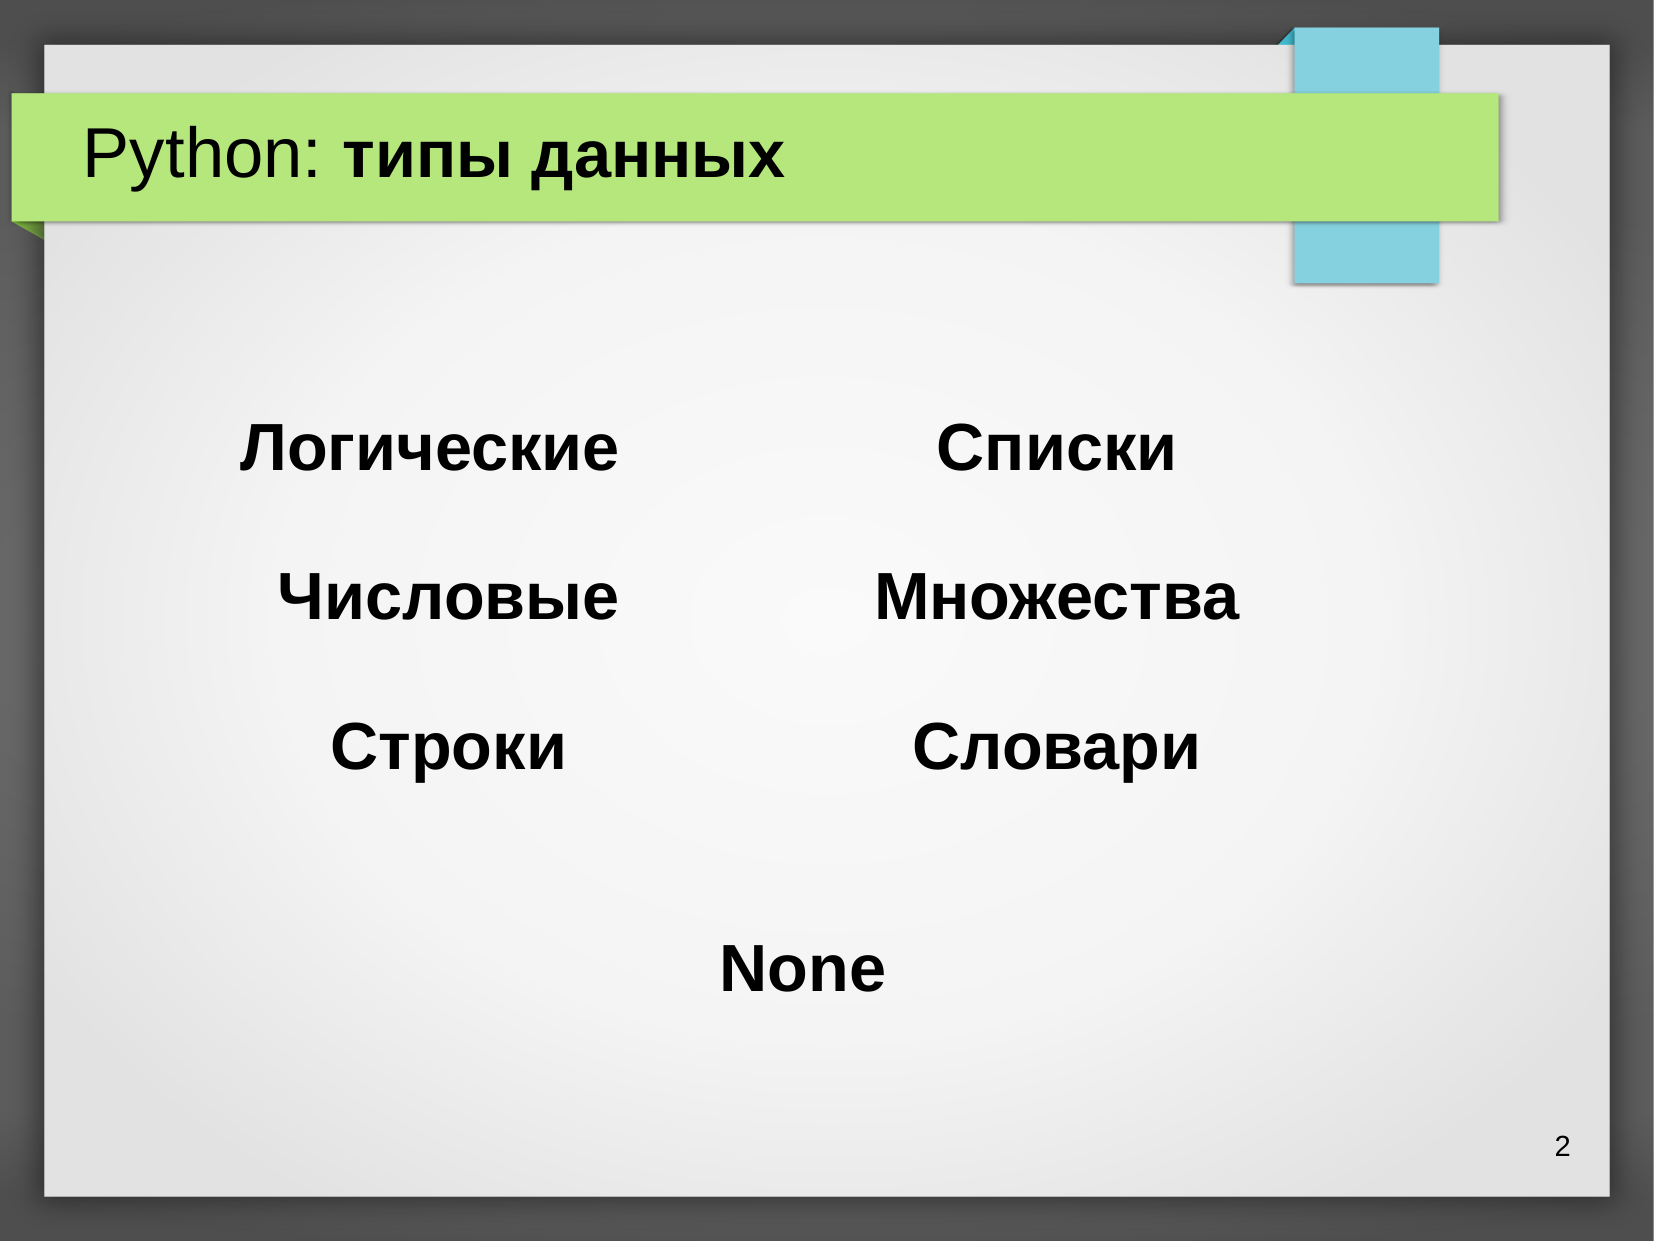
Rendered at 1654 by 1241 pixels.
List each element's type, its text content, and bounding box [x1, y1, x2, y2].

text_box None [625, 909, 981, 1028]
picture [0, 0, 1654, 1241]
text_box Списки Множества Словари [779, 377, 1335, 815]
text_box [418, 923, 880, 1241]
text_box Логические Числовые Строки [129, 401, 768, 792]
title Python: типы данных [82, 49, 1571, 257]
